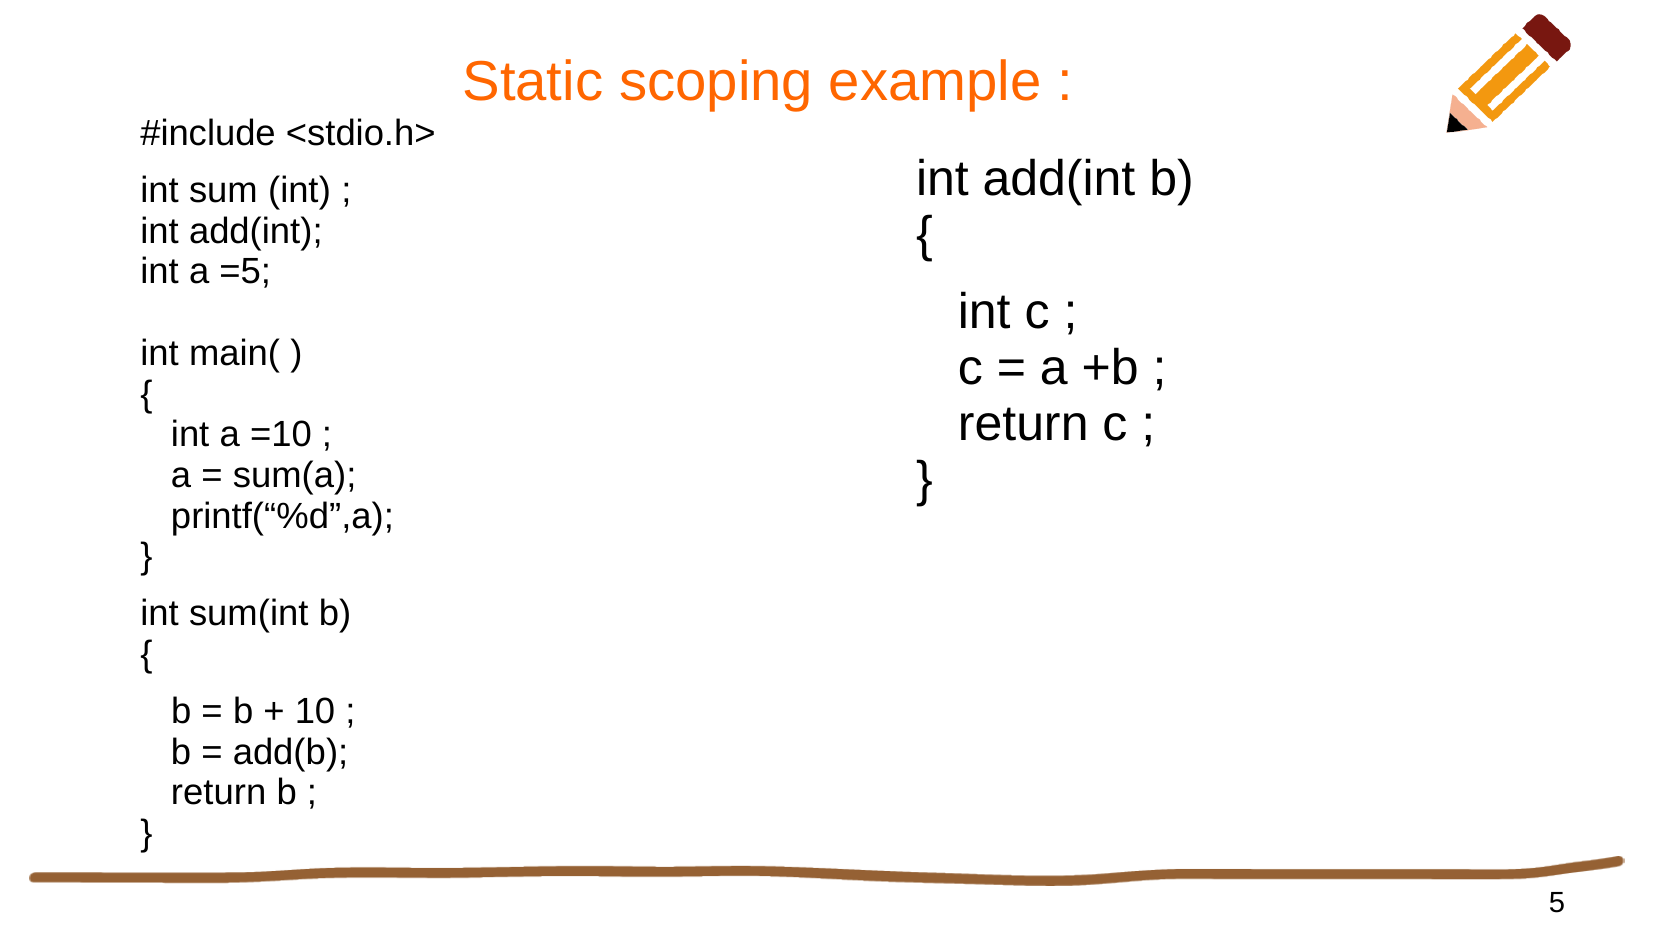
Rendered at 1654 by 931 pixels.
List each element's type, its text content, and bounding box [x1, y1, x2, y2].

title Static scoping example : [88, 29, 1447, 133]
list int add(int b) { int c ; c = a +b ; return c ; } [845, 150, 1566, 857]
list #include <stdio.h> int sum (int) ; int add(int); int a =5; int main( ) { int a =10 ; a = sum(a); printf(“%d”,a); } int sum(int b) { b = b + 10 ; b = add(b); return b ; } [88, 112, 809, 857]
picture [29, 856, 1625, 886]
picture [1446, 14, 1571, 133]
